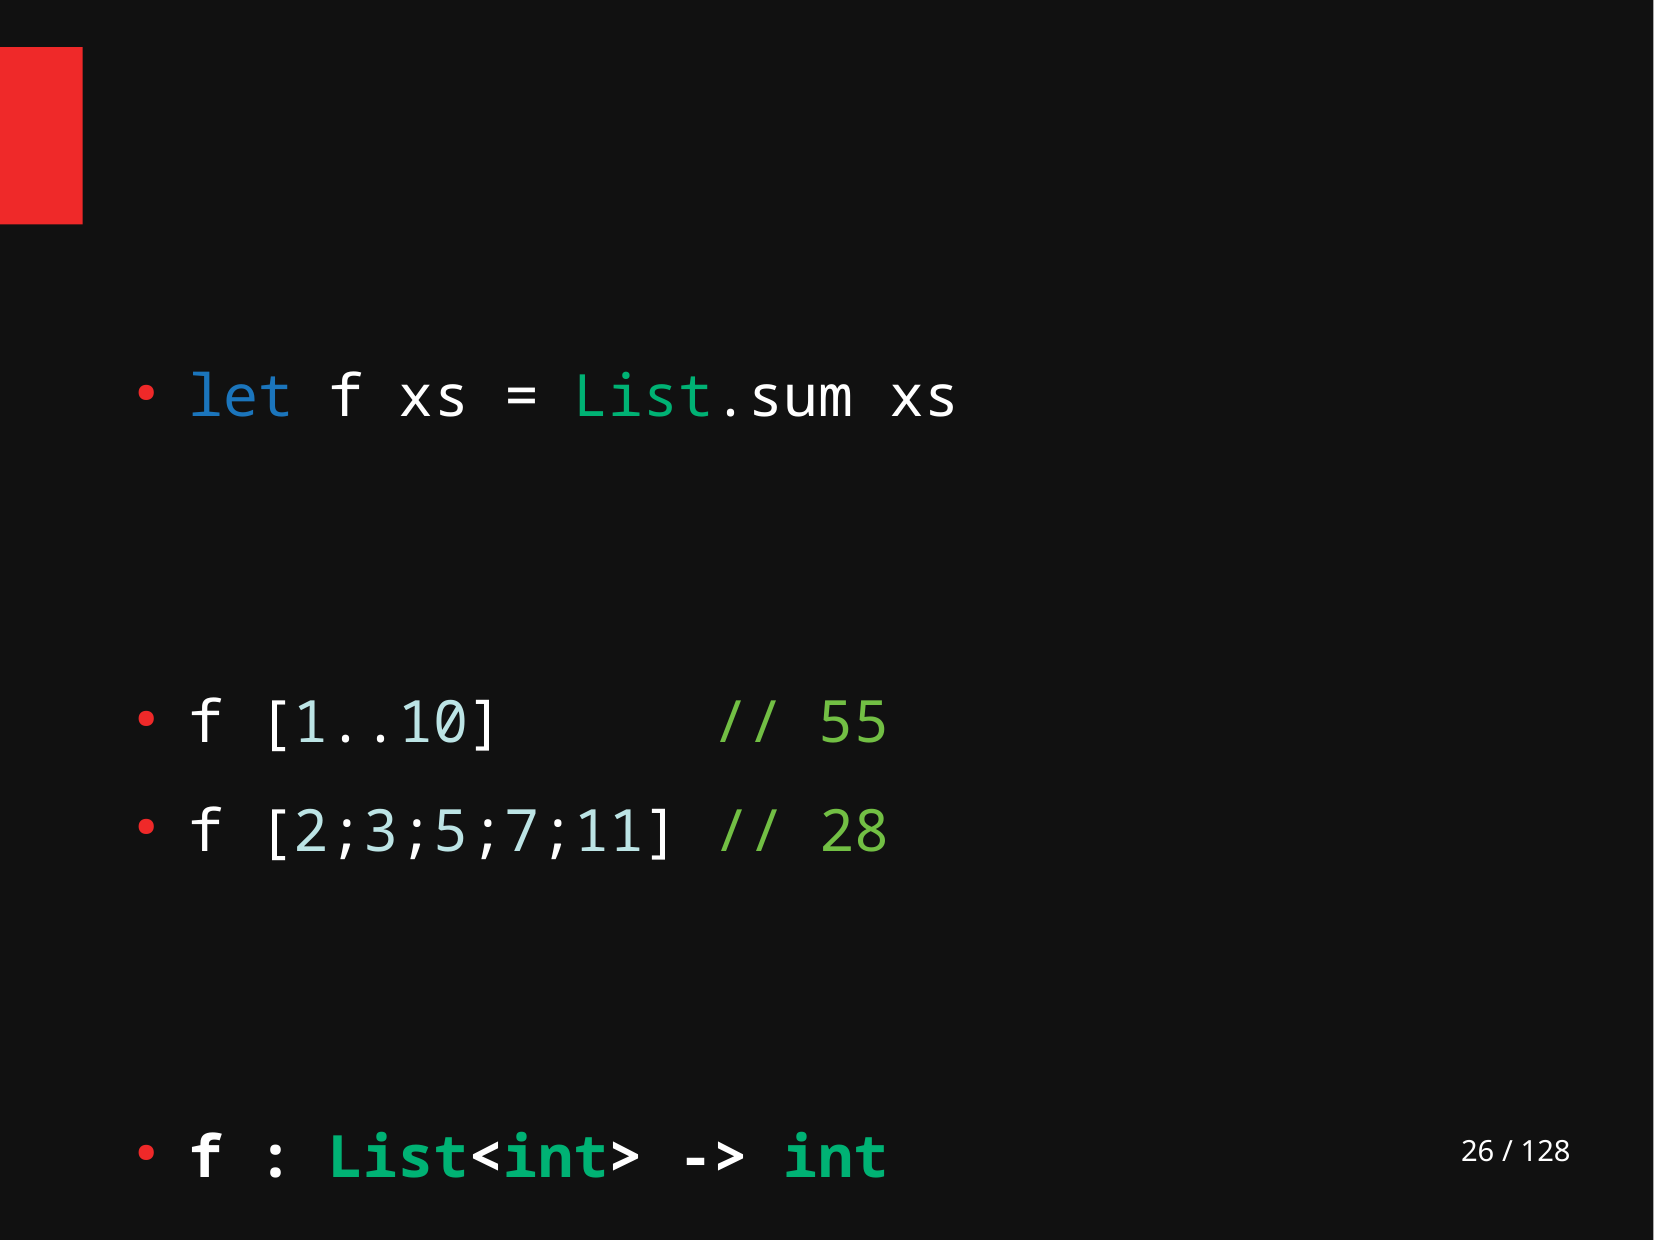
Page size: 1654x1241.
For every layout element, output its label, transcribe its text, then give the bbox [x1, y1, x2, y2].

list let f xs = List.sum xs f [1..10] // 55 f [2;3;5;7;11] // 28 f : List<int> -> int [118, 354, 1536, 1074]
